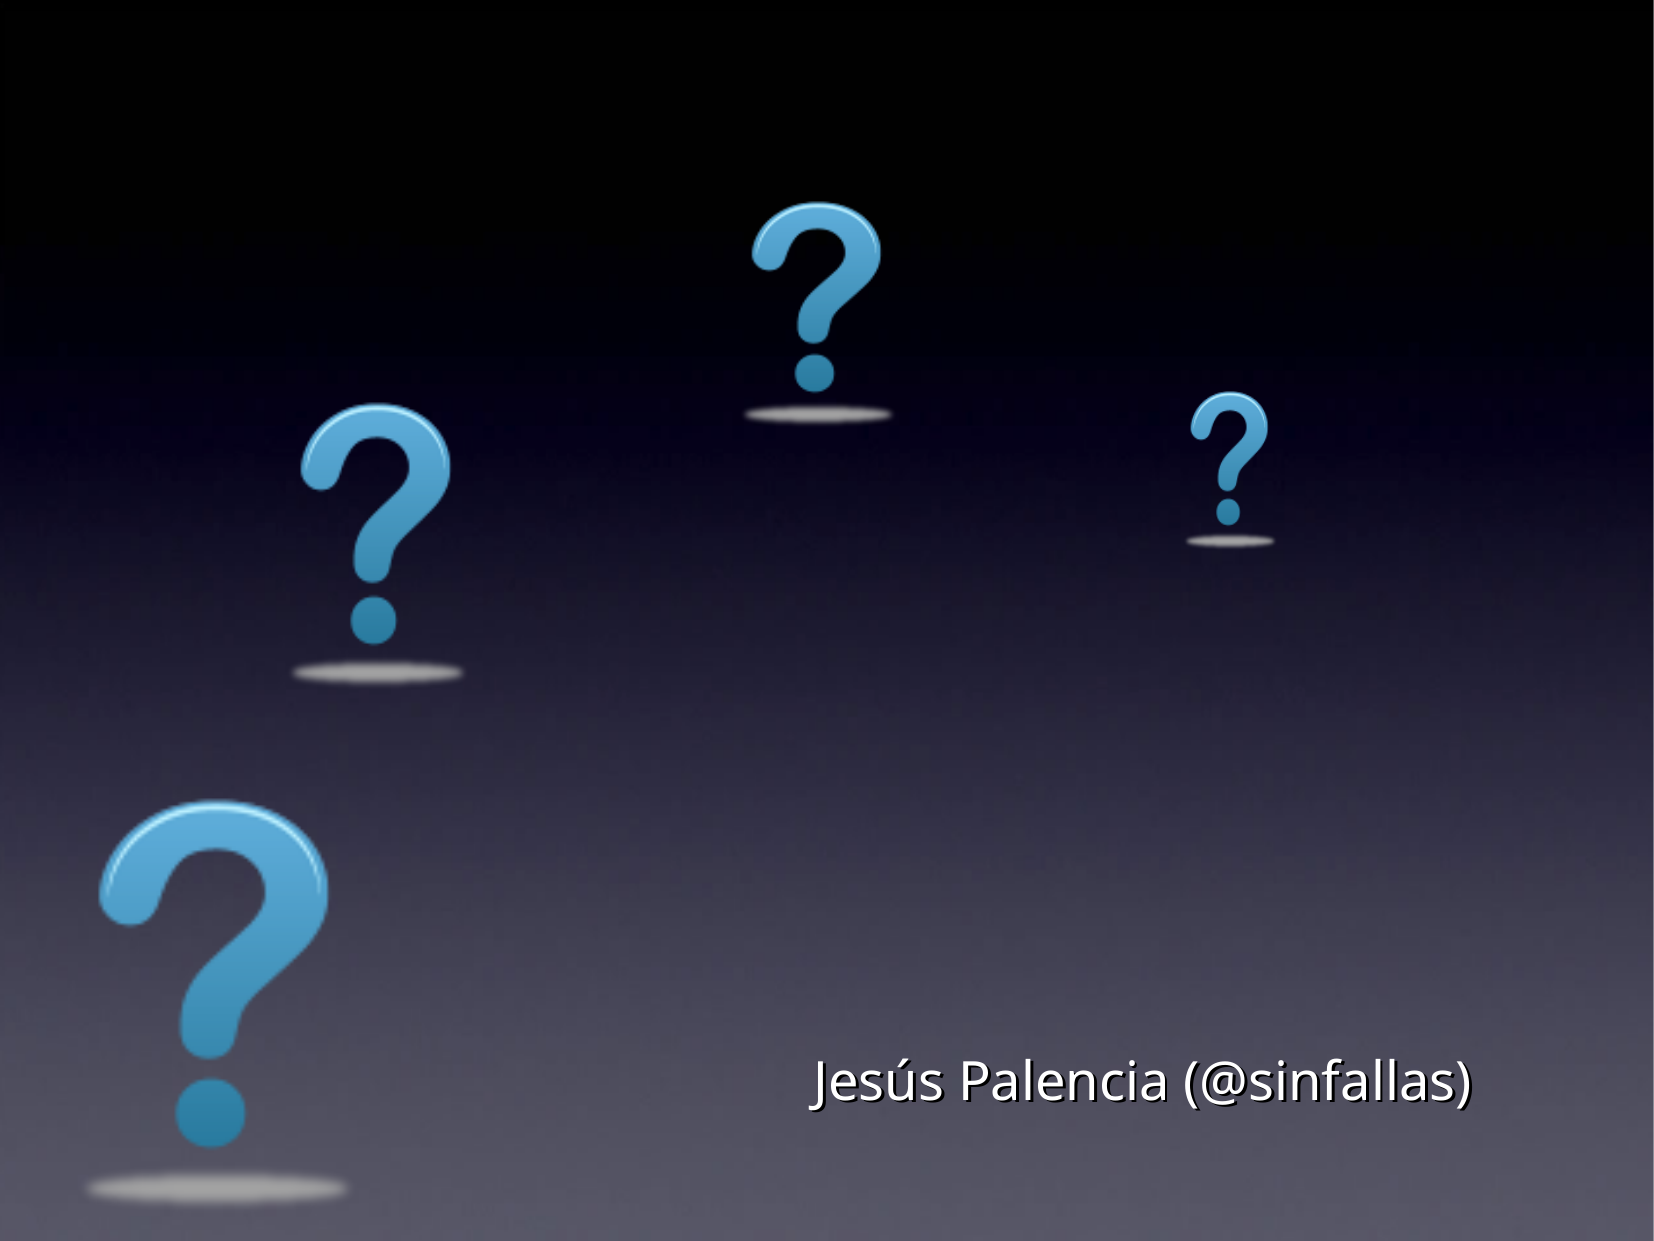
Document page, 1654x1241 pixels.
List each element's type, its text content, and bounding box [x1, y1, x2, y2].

text_box Jesús Palencia (@sinfallas) [798, 1034, 1429, 1174]
picture [0, 0, 1654, 1241]
